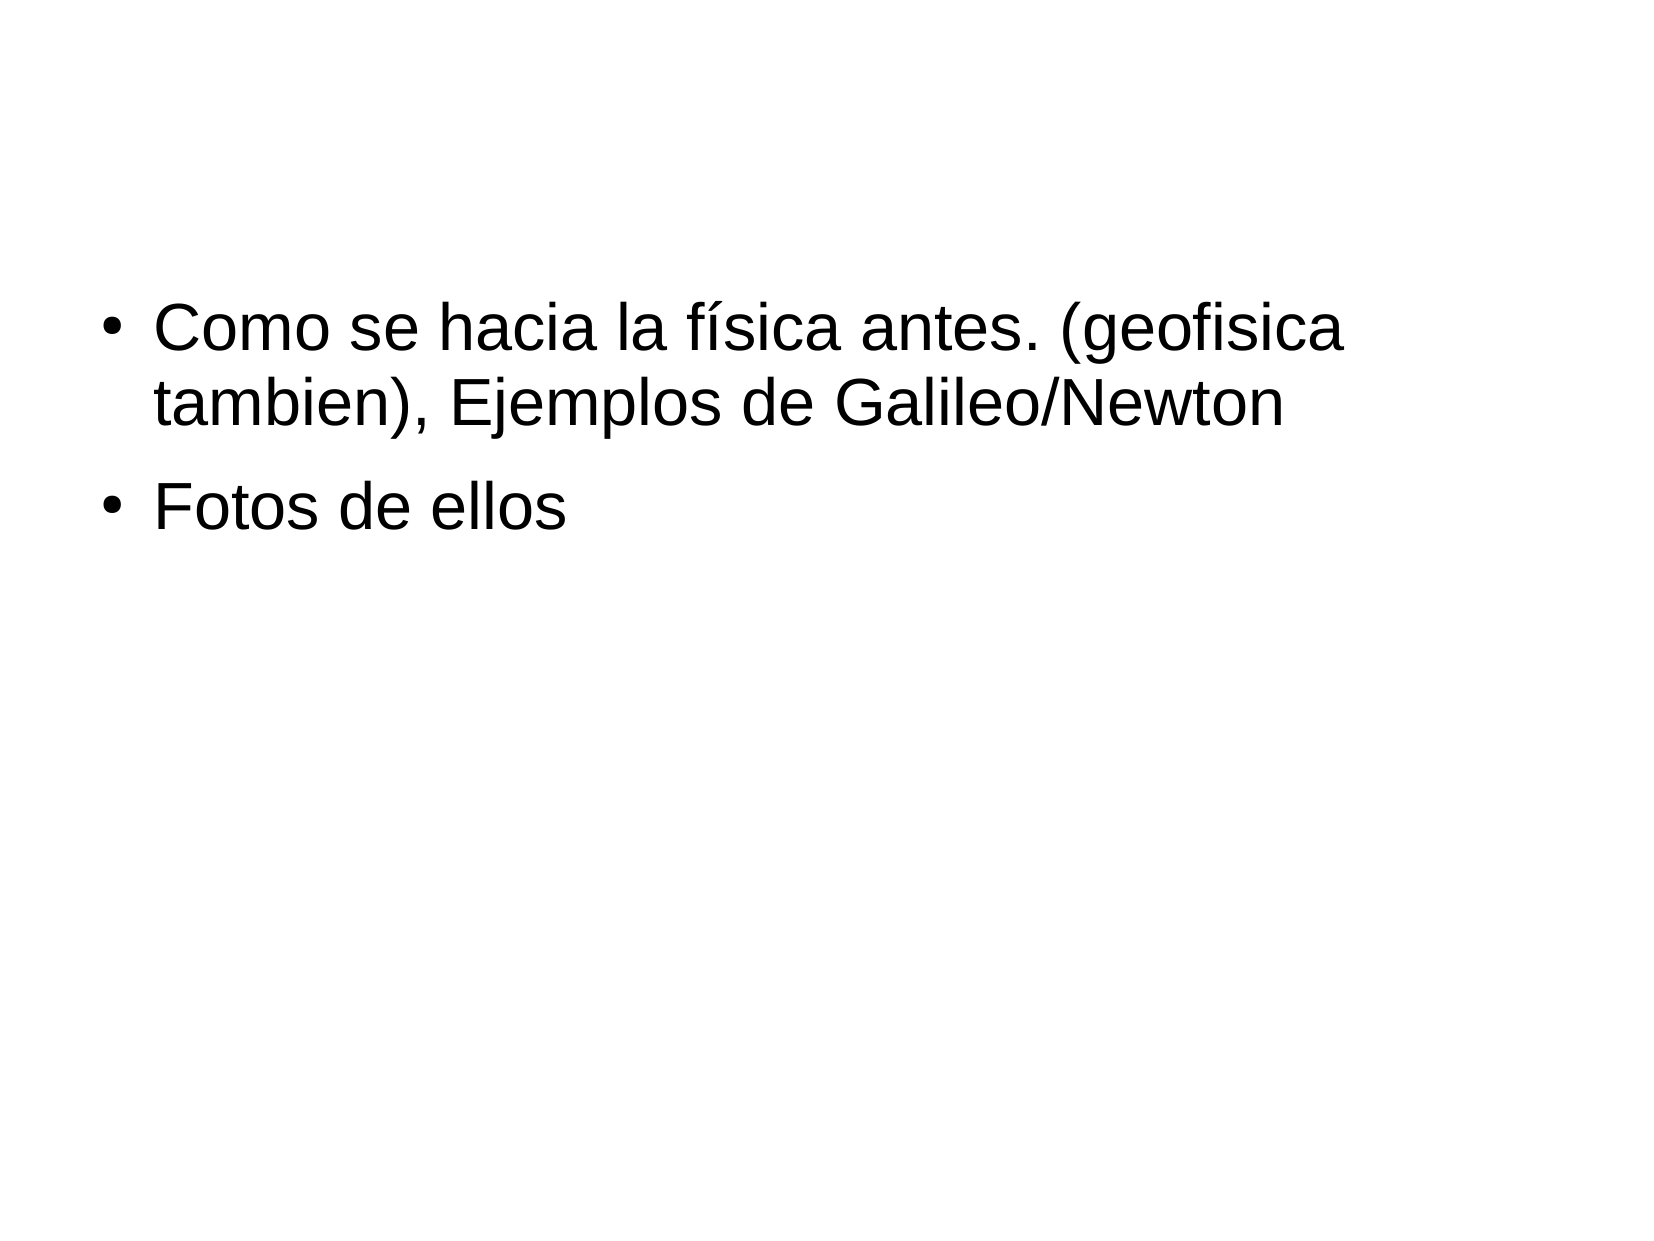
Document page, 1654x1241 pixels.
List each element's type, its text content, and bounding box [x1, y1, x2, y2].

list Como se hacia la física antes. (geofisica tambien), Ejemplos de Galileo/Newton Fotos de ellos [82, 290, 1571, 1010]
